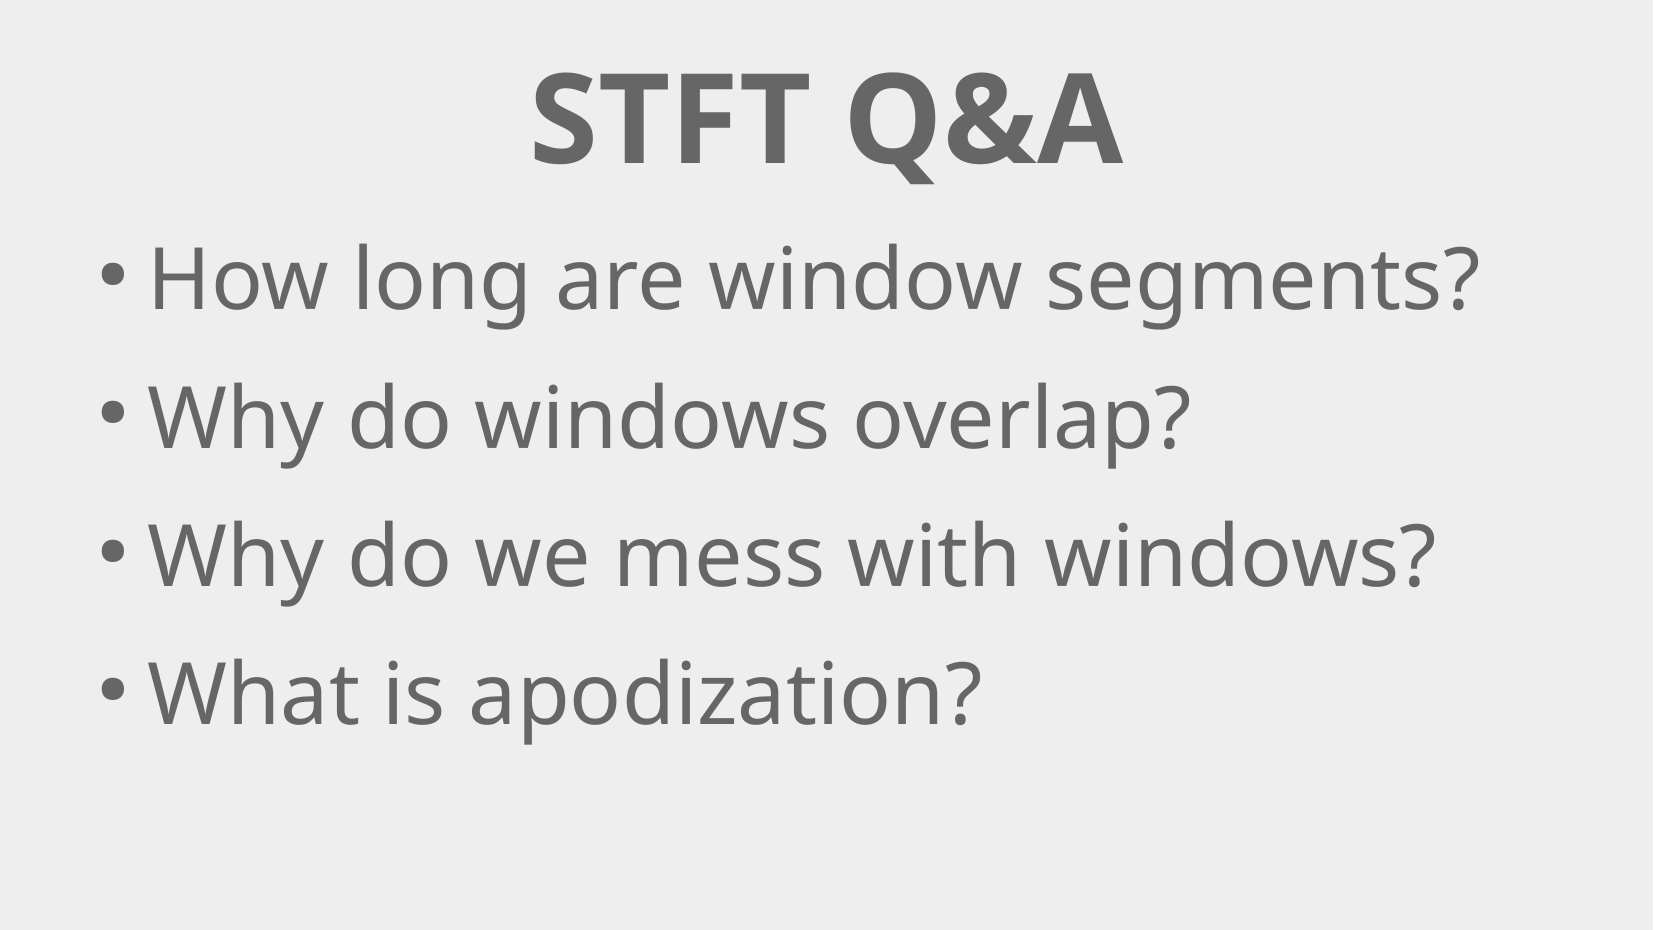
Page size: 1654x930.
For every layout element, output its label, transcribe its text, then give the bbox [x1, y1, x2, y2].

title STFT Q&A [82, 36, 1571, 193]
list How long are window segments? Why do windows overlap? Why do we mess with windows? What is apodization? [80, 217, 1569, 757]
